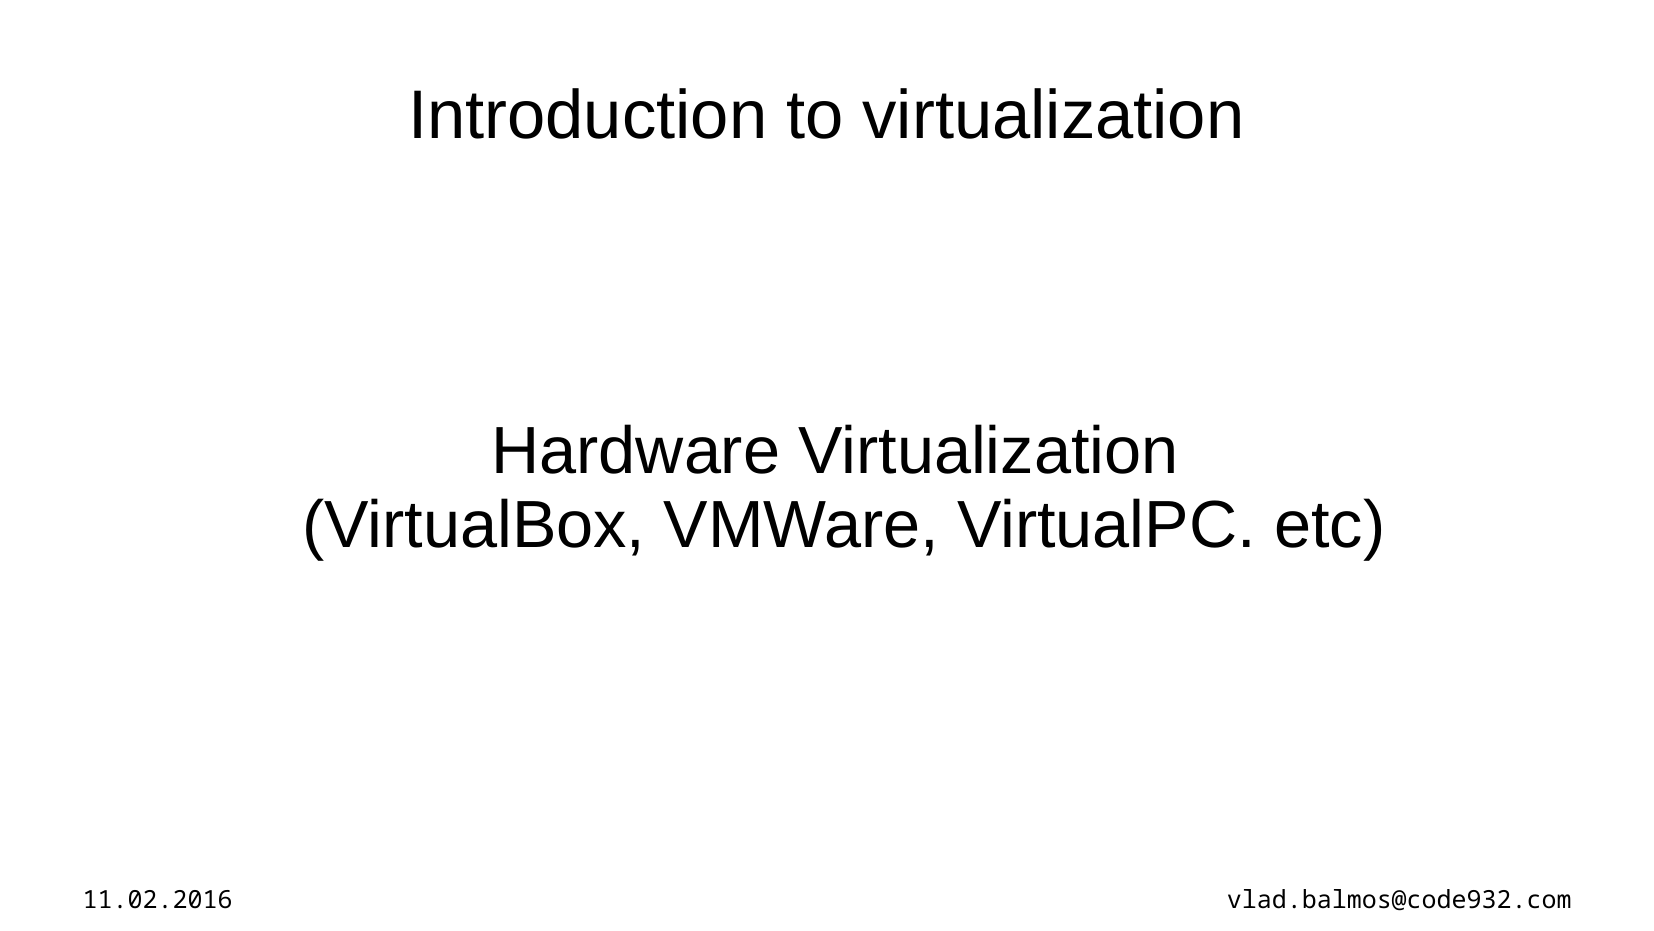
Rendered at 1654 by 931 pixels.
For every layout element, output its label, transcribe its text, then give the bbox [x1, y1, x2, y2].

title Introduction to virtualization [82, 37, 1571, 193]
subtitle Hardware Virtualization (VirtualBox, VMWare, VirtualPC. etc) [82, 217, 1571, 758]
